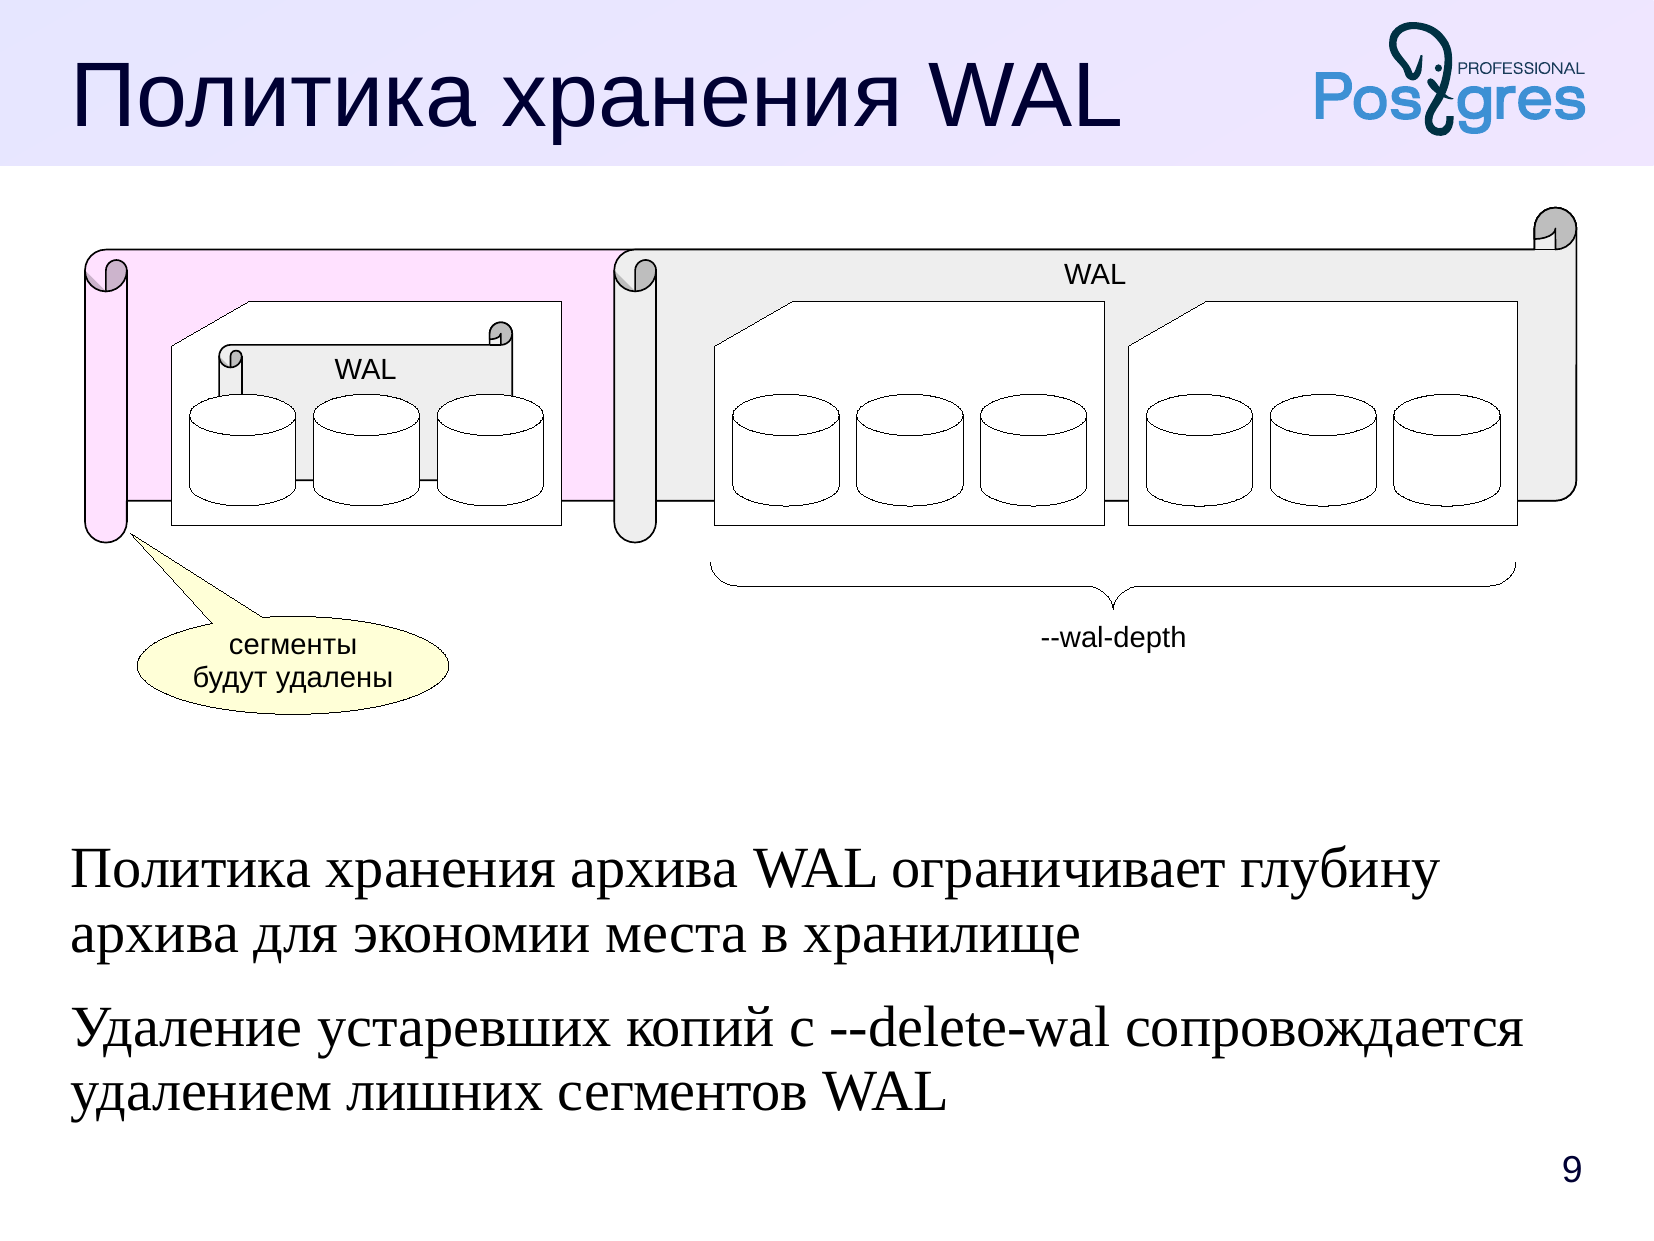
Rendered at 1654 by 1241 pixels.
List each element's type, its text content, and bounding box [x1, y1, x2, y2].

text_box --wal-depth [1023, 613, 1205, 664]
text_box [1128, 301, 1518, 526]
title Политика хранения WAL [70, 43, 1241, 147]
text_box WAL [614, 232, 1577, 501]
text_box [714, 301, 1105, 526]
text_box сегменты будут удалены [130, 533, 449, 715]
text_box [171, 301, 562, 526]
list Политика хранения архива WAL ограничивает глубину архива для экономии места в хранилище Удаление устаревших копий с --delete-wal сопровождается удалением лишних сегментов WAL [70, 835, 1583, 1206]
text_box WAL [219, 335, 513, 481]
text_box WAL [85, 249, 631, 501]
text_box WAL [614, 277, 657, 543]
text_box WAL [84, 271, 127, 543]
text_box WAL [219, 361, 241, 396]
